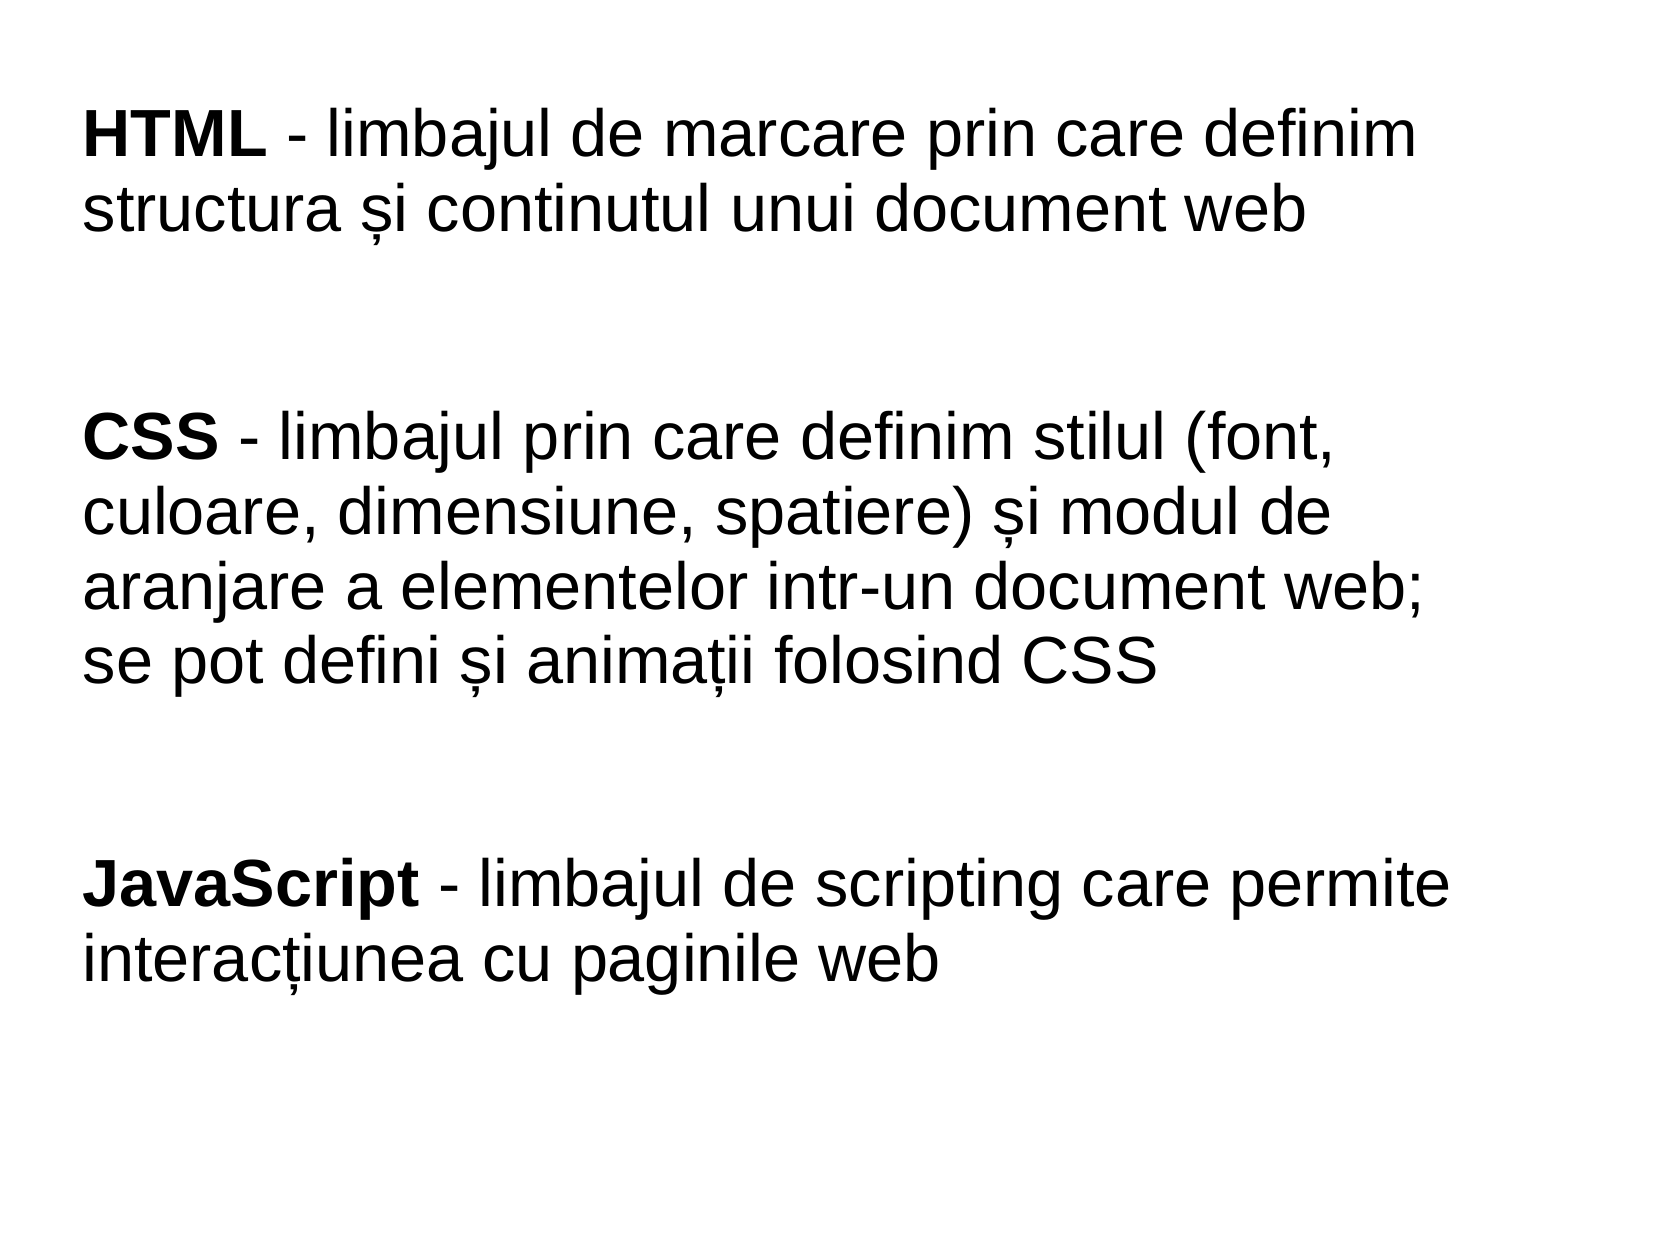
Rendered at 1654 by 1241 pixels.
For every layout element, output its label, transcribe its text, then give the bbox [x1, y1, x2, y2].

title CSS - limbajul prin care definim stilul (font, culoare, dimensiune, spatiere) și modul de aranjare a elementelor intr-un document web; se pot defini și animații folosind CSS [82, 399, 1571, 699]
title HTML - limbajul de marcare prin care definim structura și continutul unui document web [82, 67, 1571, 275]
title JavaScript - limbajul de scripting care permite interacțiunea cu paginile web [82, 817, 1571, 1025]
